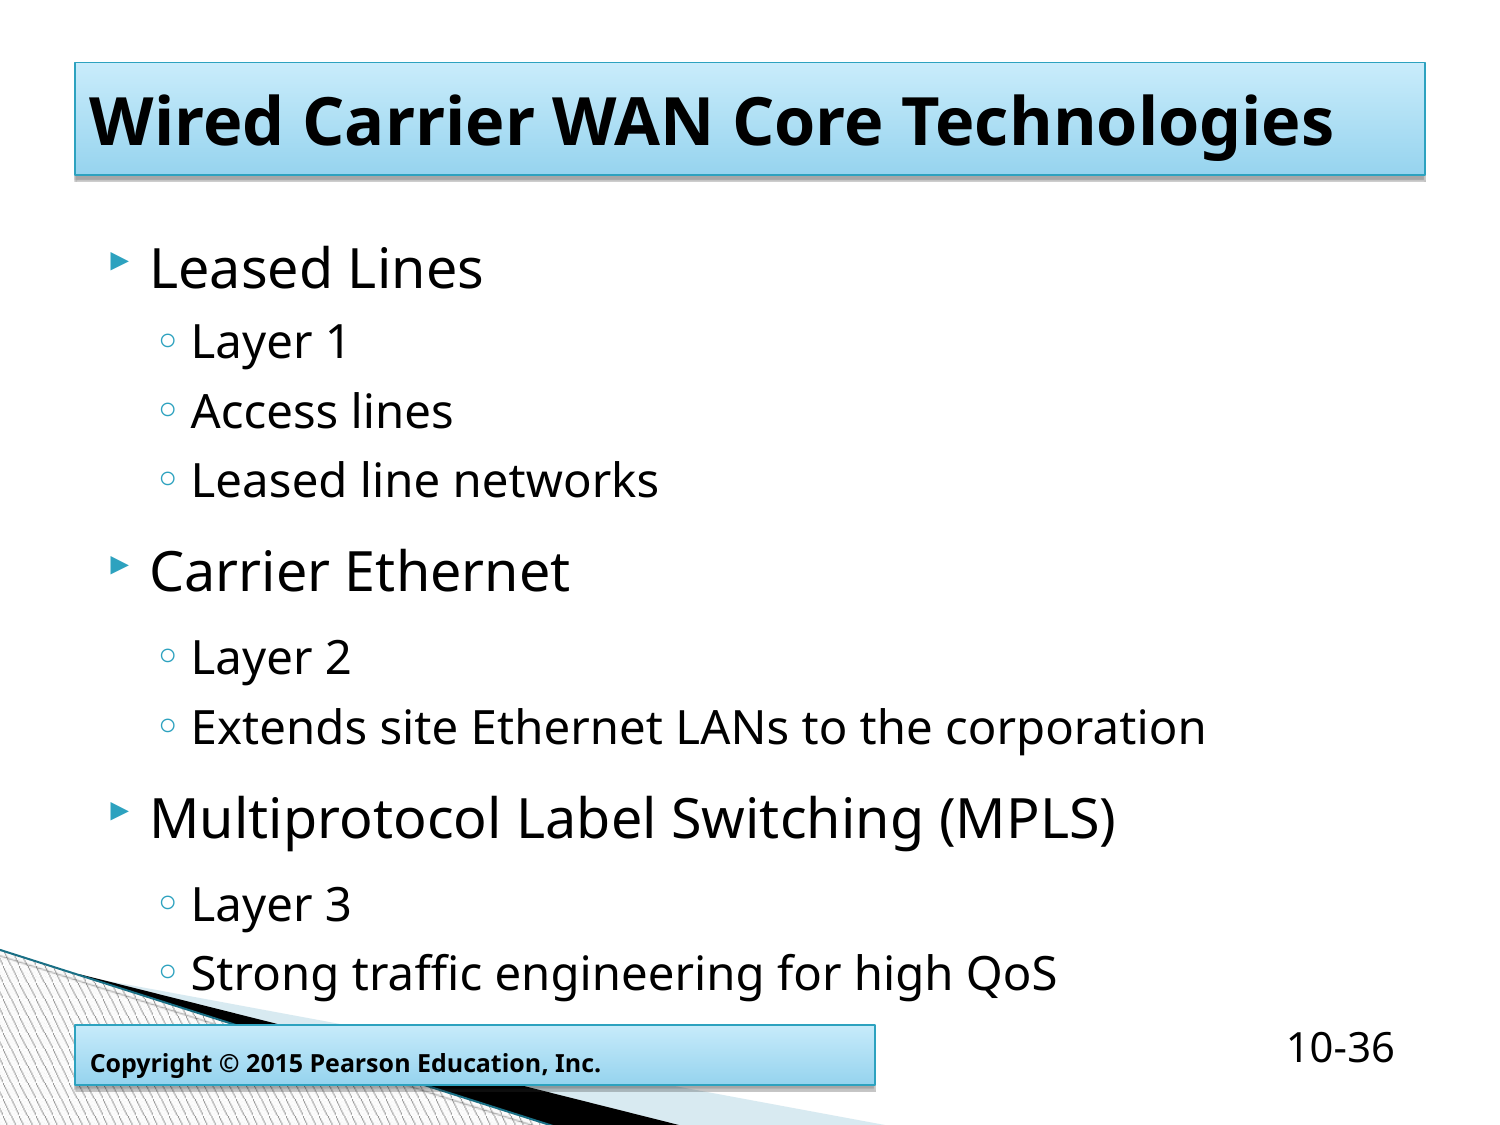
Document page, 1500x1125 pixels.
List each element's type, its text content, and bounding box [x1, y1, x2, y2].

footer Copyright © 2015 Pearson Education, Inc. [75, 1025, 875, 1085]
slide_number 10-<number> [1149, 1025, 1410, 1085]
title Wired Carrier WAN Core Technologies [75, 62, 1425, 175]
list Leased Lines Layer 1 Access lines Leased line networks Carrier Ethernet Layer 2 Extends site Ethernet LANs to the corporation Multiprotocol Label Switching (MPLS) Layer 3 Strong traffic engineering for high QoS [75, 224, 1425, 1013]
picture [0, 952, 543, 1125]
